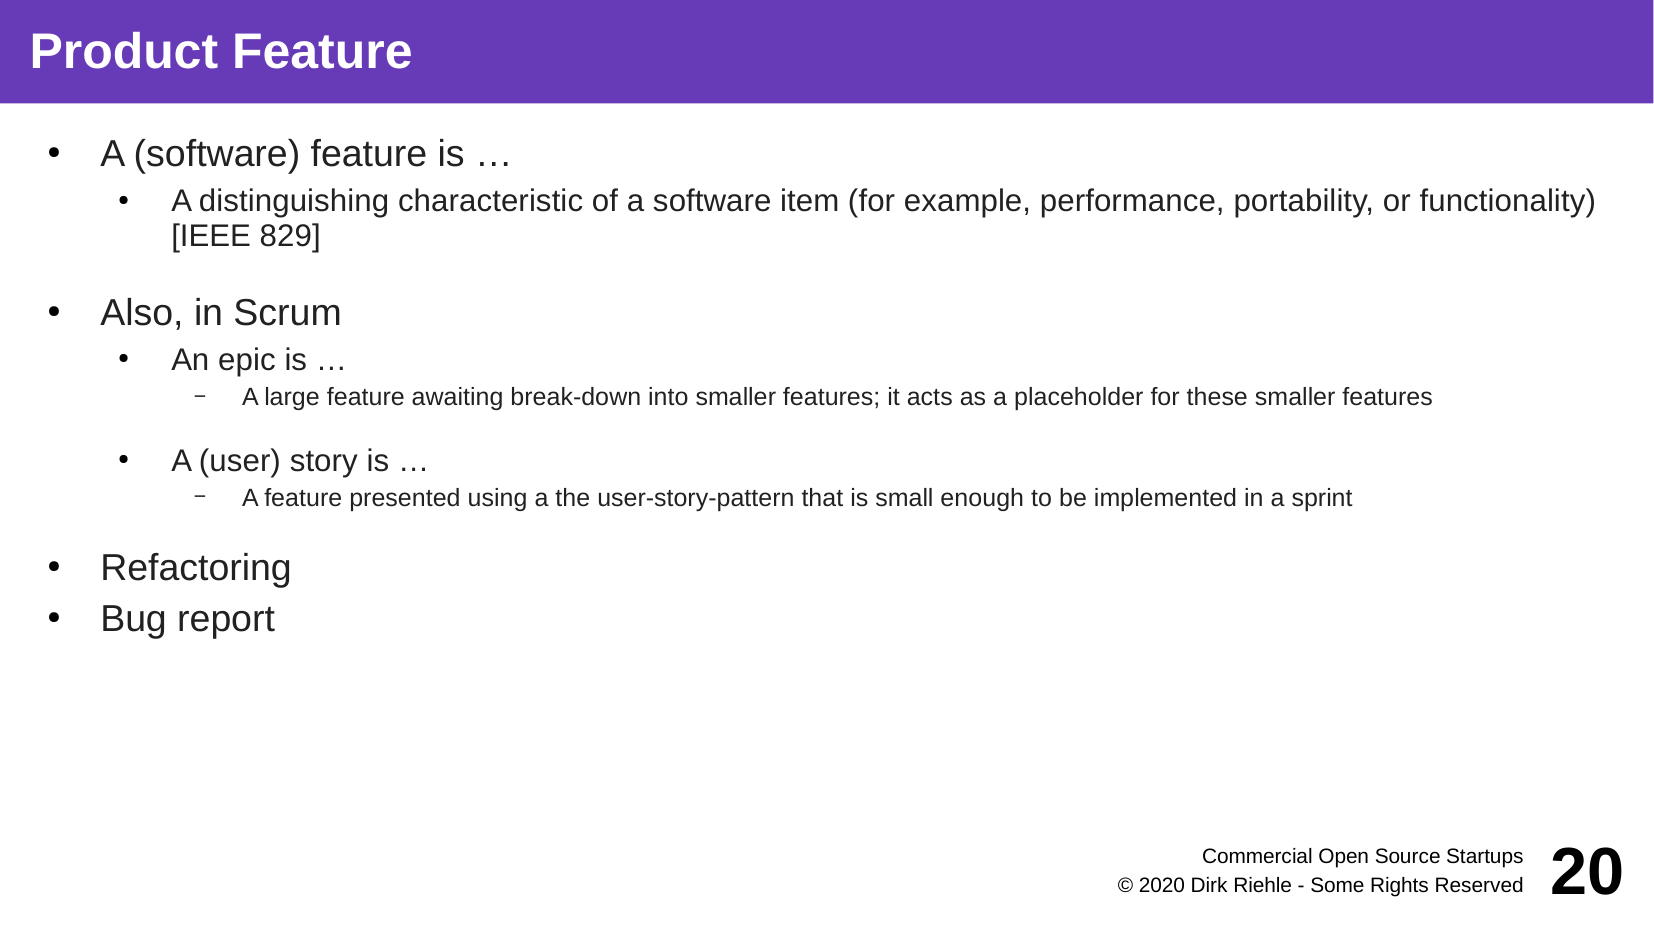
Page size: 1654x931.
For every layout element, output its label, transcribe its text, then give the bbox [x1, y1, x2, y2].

title Product Feature [0, 0, 1654, 104]
list A (software) feature is … A distinguishing characteristic of a software item (for example, performance, portability, or functionality) [IEEE 829] Also, in Scrum An epic is … A large feature awaiting break-down into smaller features; it acts as a placeholder for these smaller features A (user) story is … A feature presented using a the user-story-pattern that is small enough to be implemented in a sprint Refactoring Bug report [29, 132, 1625, 813]
